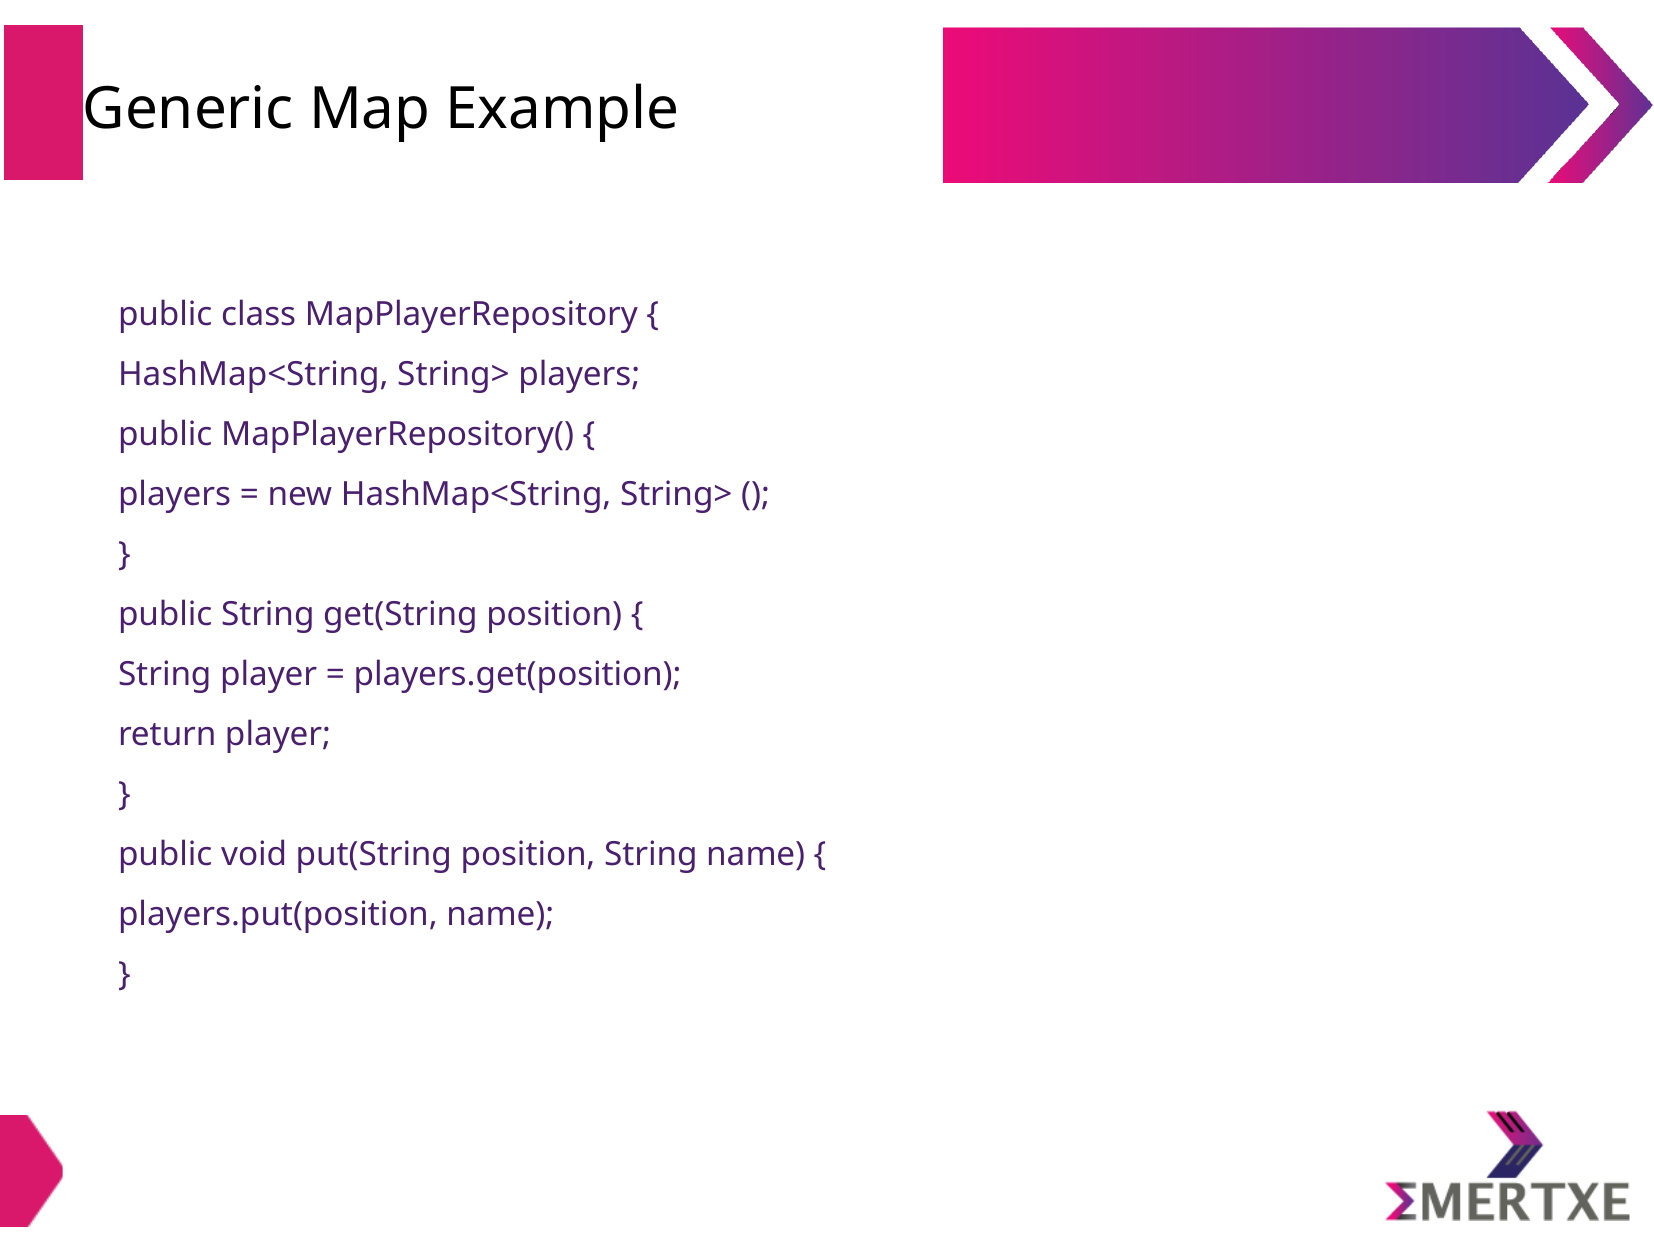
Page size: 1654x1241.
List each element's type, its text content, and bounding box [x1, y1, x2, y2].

picture [1571, 27, 1653, 183]
title Generic Map Example [82, 2, 1571, 210]
list public class MapPlayerRepository { HashMap<String, String> players; public MapPlayerRepository() { players = new HashMap<String, String> (); } public String get(String position) { String player = players.get(position); return player; } public void put(String position, String name) { players.put(position, name); } [82, 290, 1571, 1010]
picture [1385, 1107, 1631, 1221]
